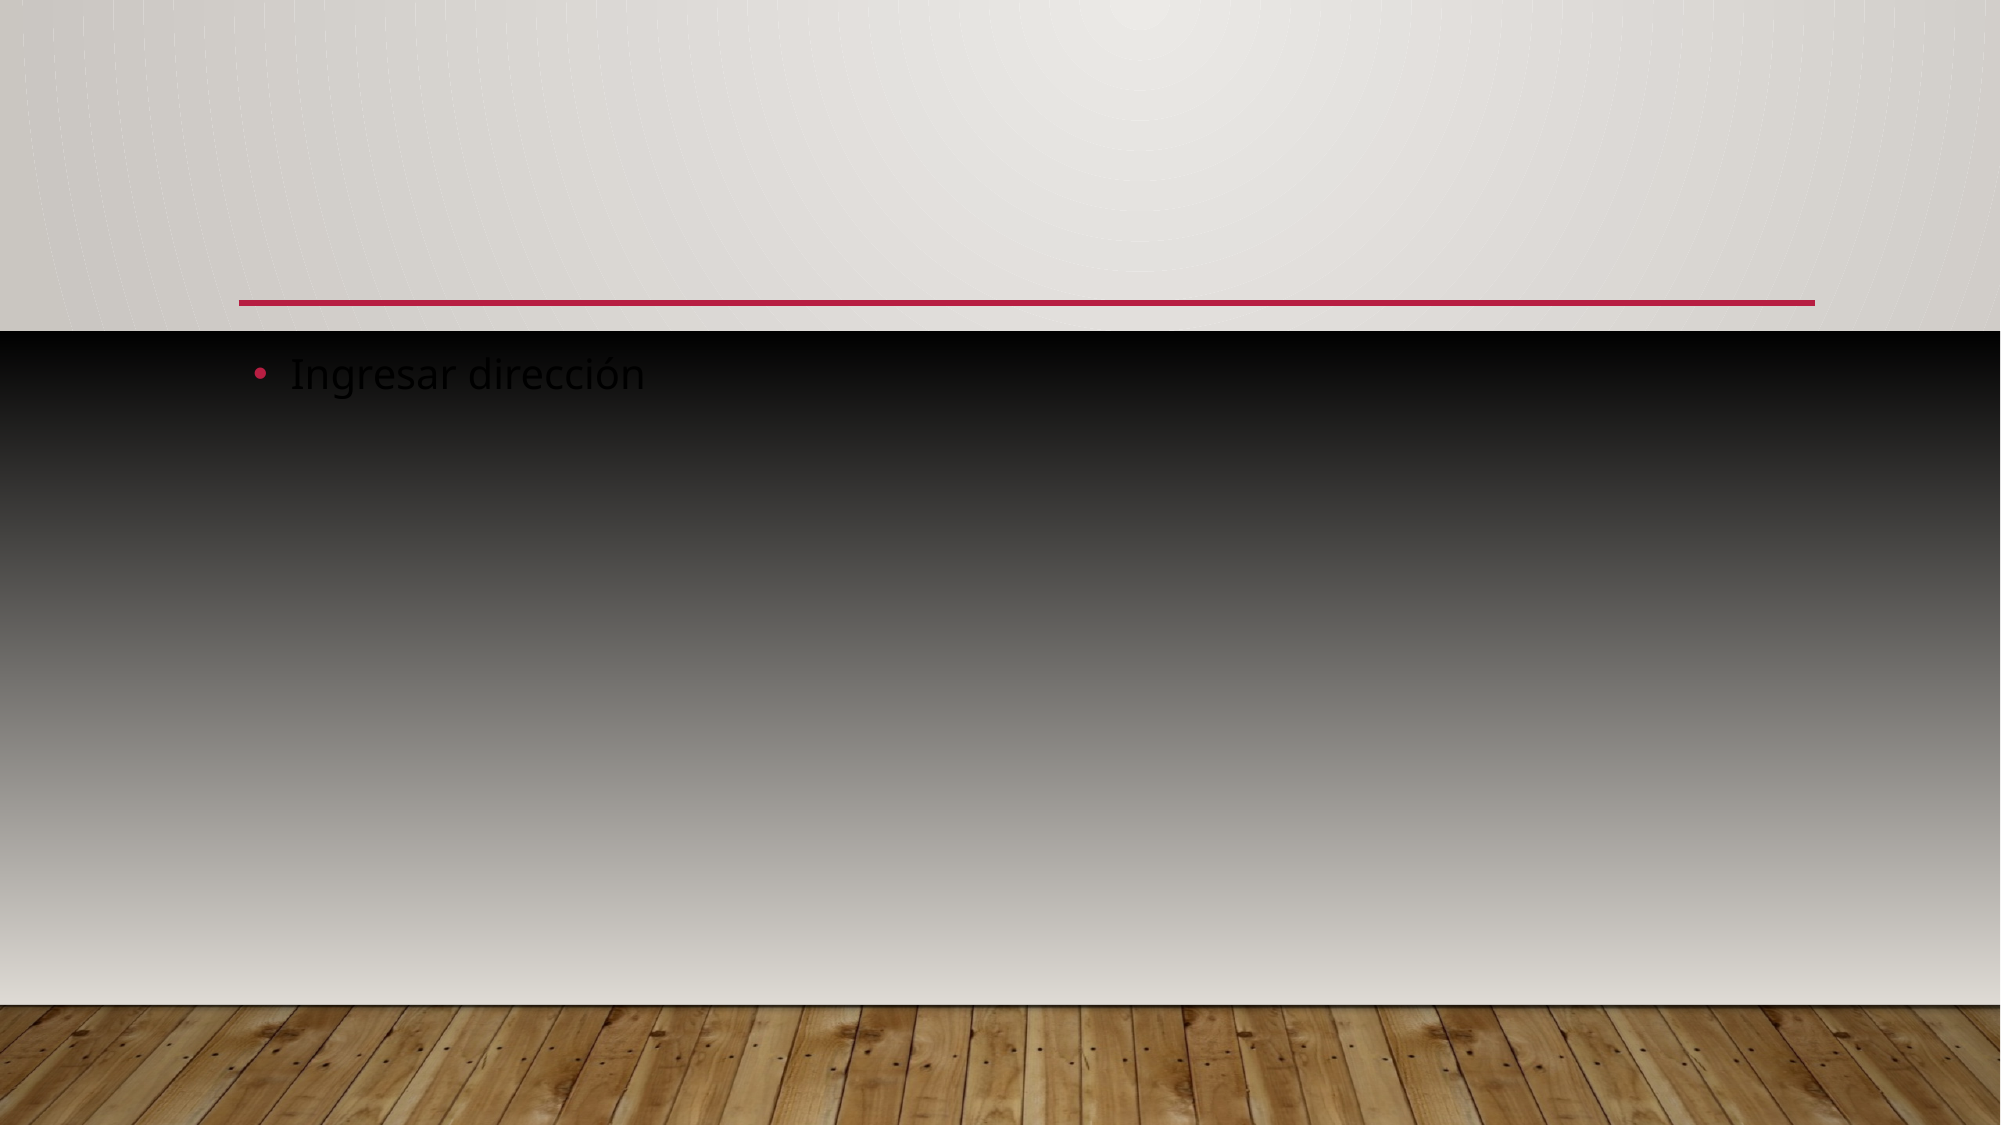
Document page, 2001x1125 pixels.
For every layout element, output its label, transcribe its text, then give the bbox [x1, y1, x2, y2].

list Ingresar dirección [238, 330, 1814, 897]
